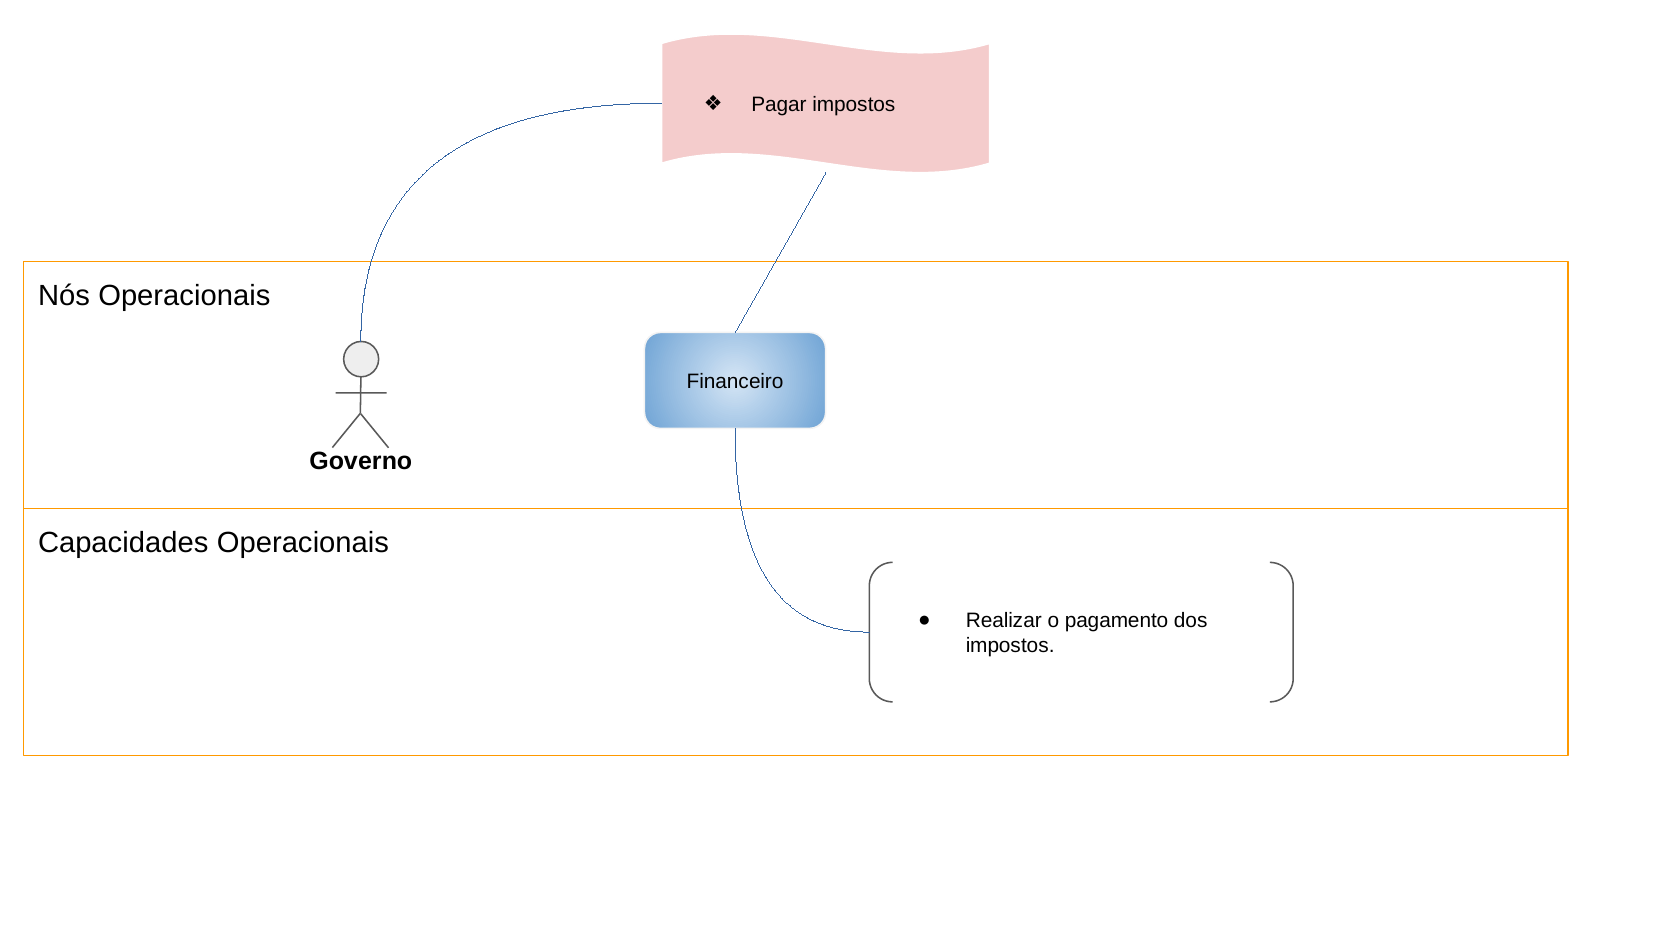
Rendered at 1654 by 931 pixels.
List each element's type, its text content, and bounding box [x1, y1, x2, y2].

text_box Financeiro [644, 332, 826, 429]
text_box [343, 341, 379, 377]
text_box Realizar o pagamento dos impostos. [869, 562, 1294, 702]
text_box Nós Operacionais [23, 261, 1569, 508]
text_box Capacidades Operacionais [23, 508, 1569, 756]
text_box Pagar impostos [661, 33, 990, 173]
text_box Governo [268, 429, 454, 492]
